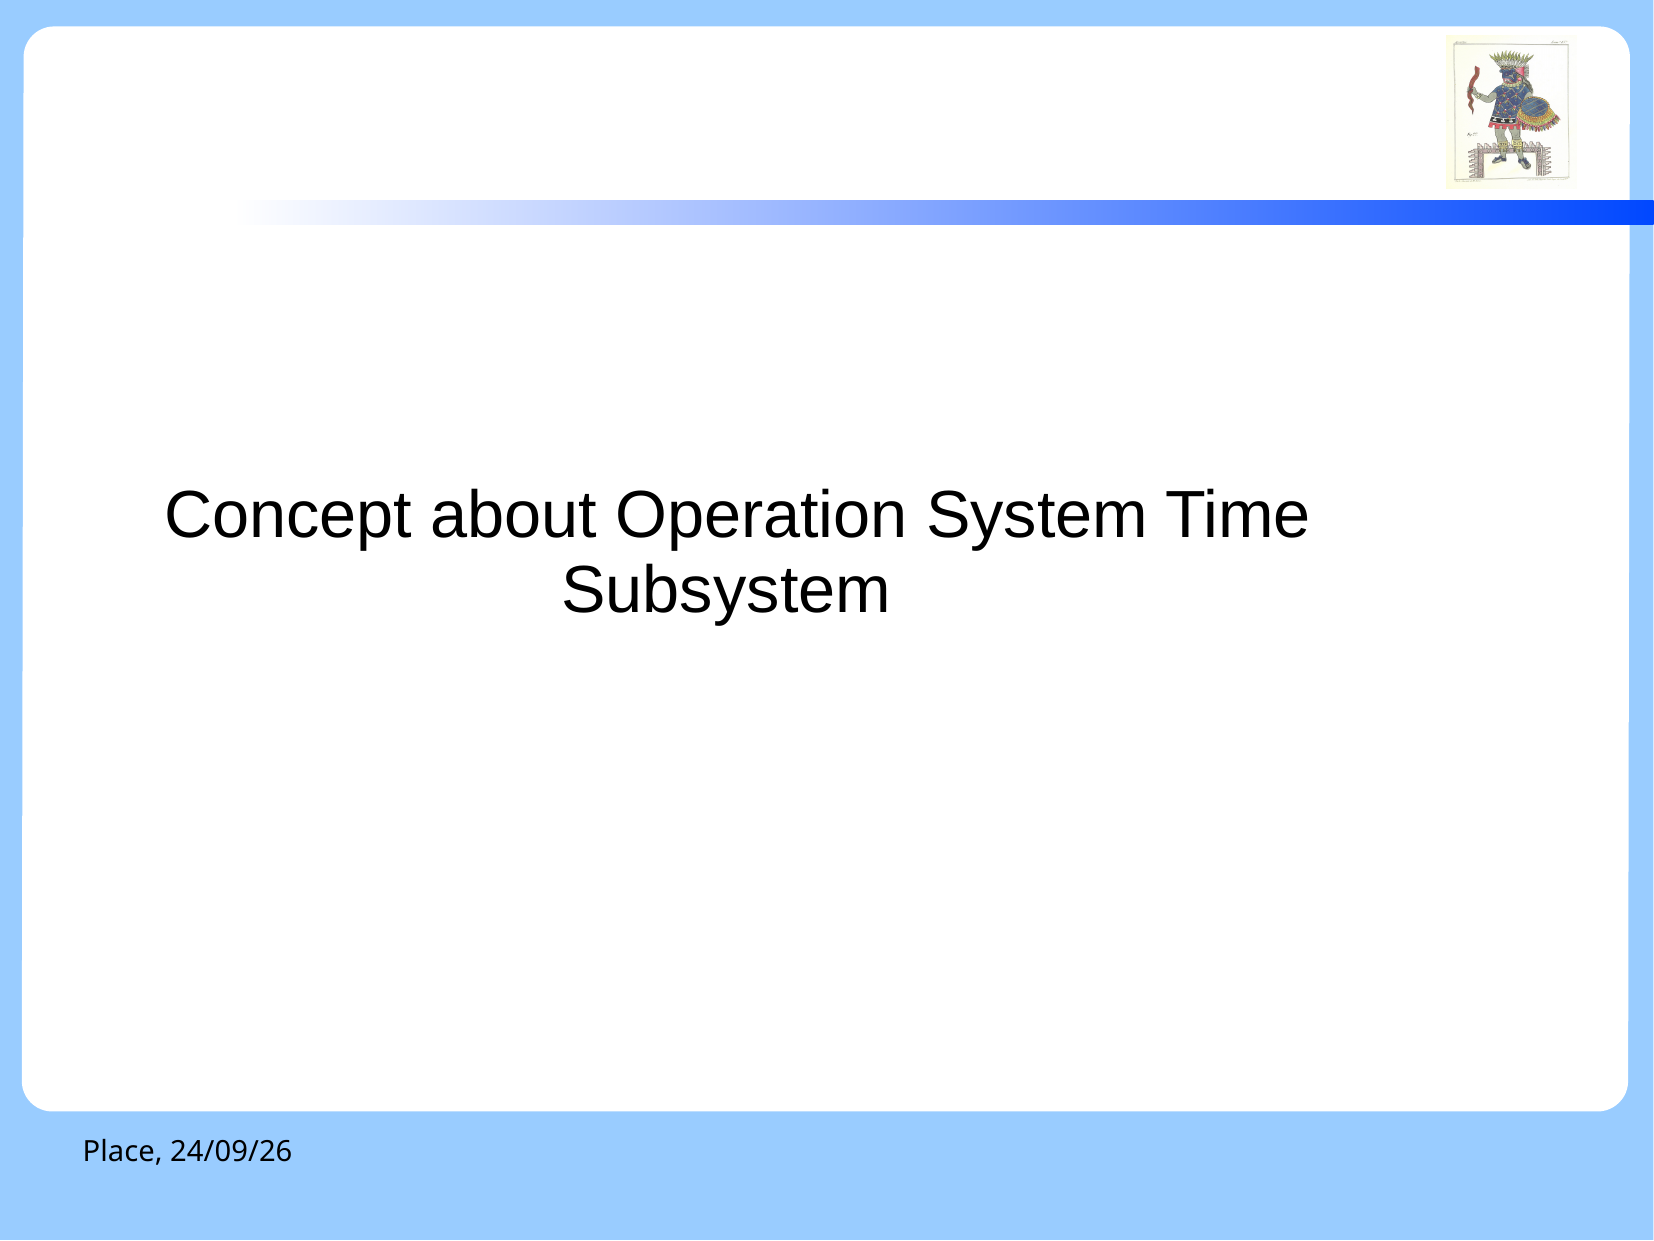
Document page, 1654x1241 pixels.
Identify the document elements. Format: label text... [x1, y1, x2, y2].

subtitle Concept about Operation System Time Subsystem [82, 49, 1371, 1055]
picture [1446, 35, 1577, 189]
